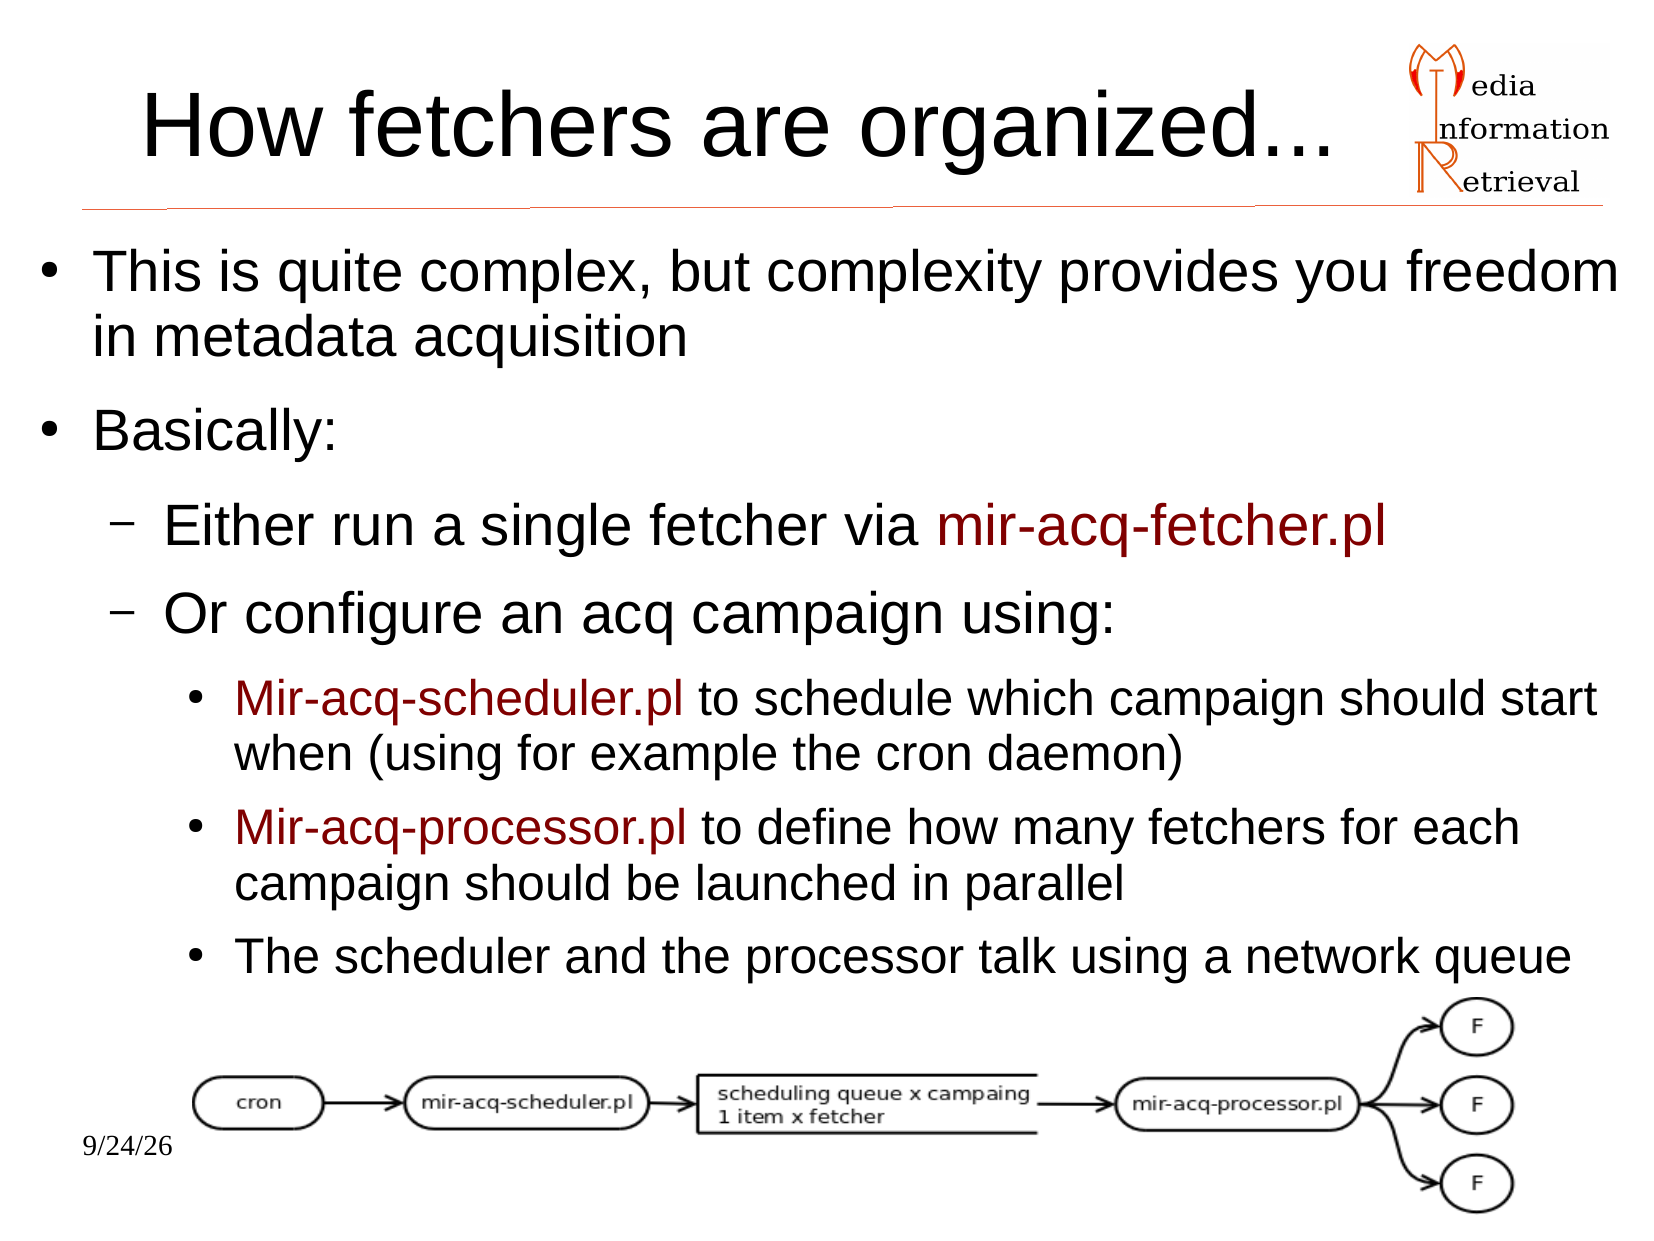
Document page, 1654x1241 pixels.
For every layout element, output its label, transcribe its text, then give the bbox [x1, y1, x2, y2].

title How fetchers are organized... [82, 45, 1397, 204]
list This is quite complex, but complexity provides you freedom in metadata acquisition Basically: Either run a single fetcher via mir-acq-fetcher.pl Or configure an acq campaign using: Mir-acq-scheduler.pl to schedule which campaign should start when (using for example the cron daemon) Mir-acq-processor.pl to define how many fetchers for each campaign should be launched in parallel The scheduler and the processor talk using a network queue [21, 238, 1626, 1018]
picture [192, 997, 1522, 1215]
picture [1409, 43, 1610, 198]
